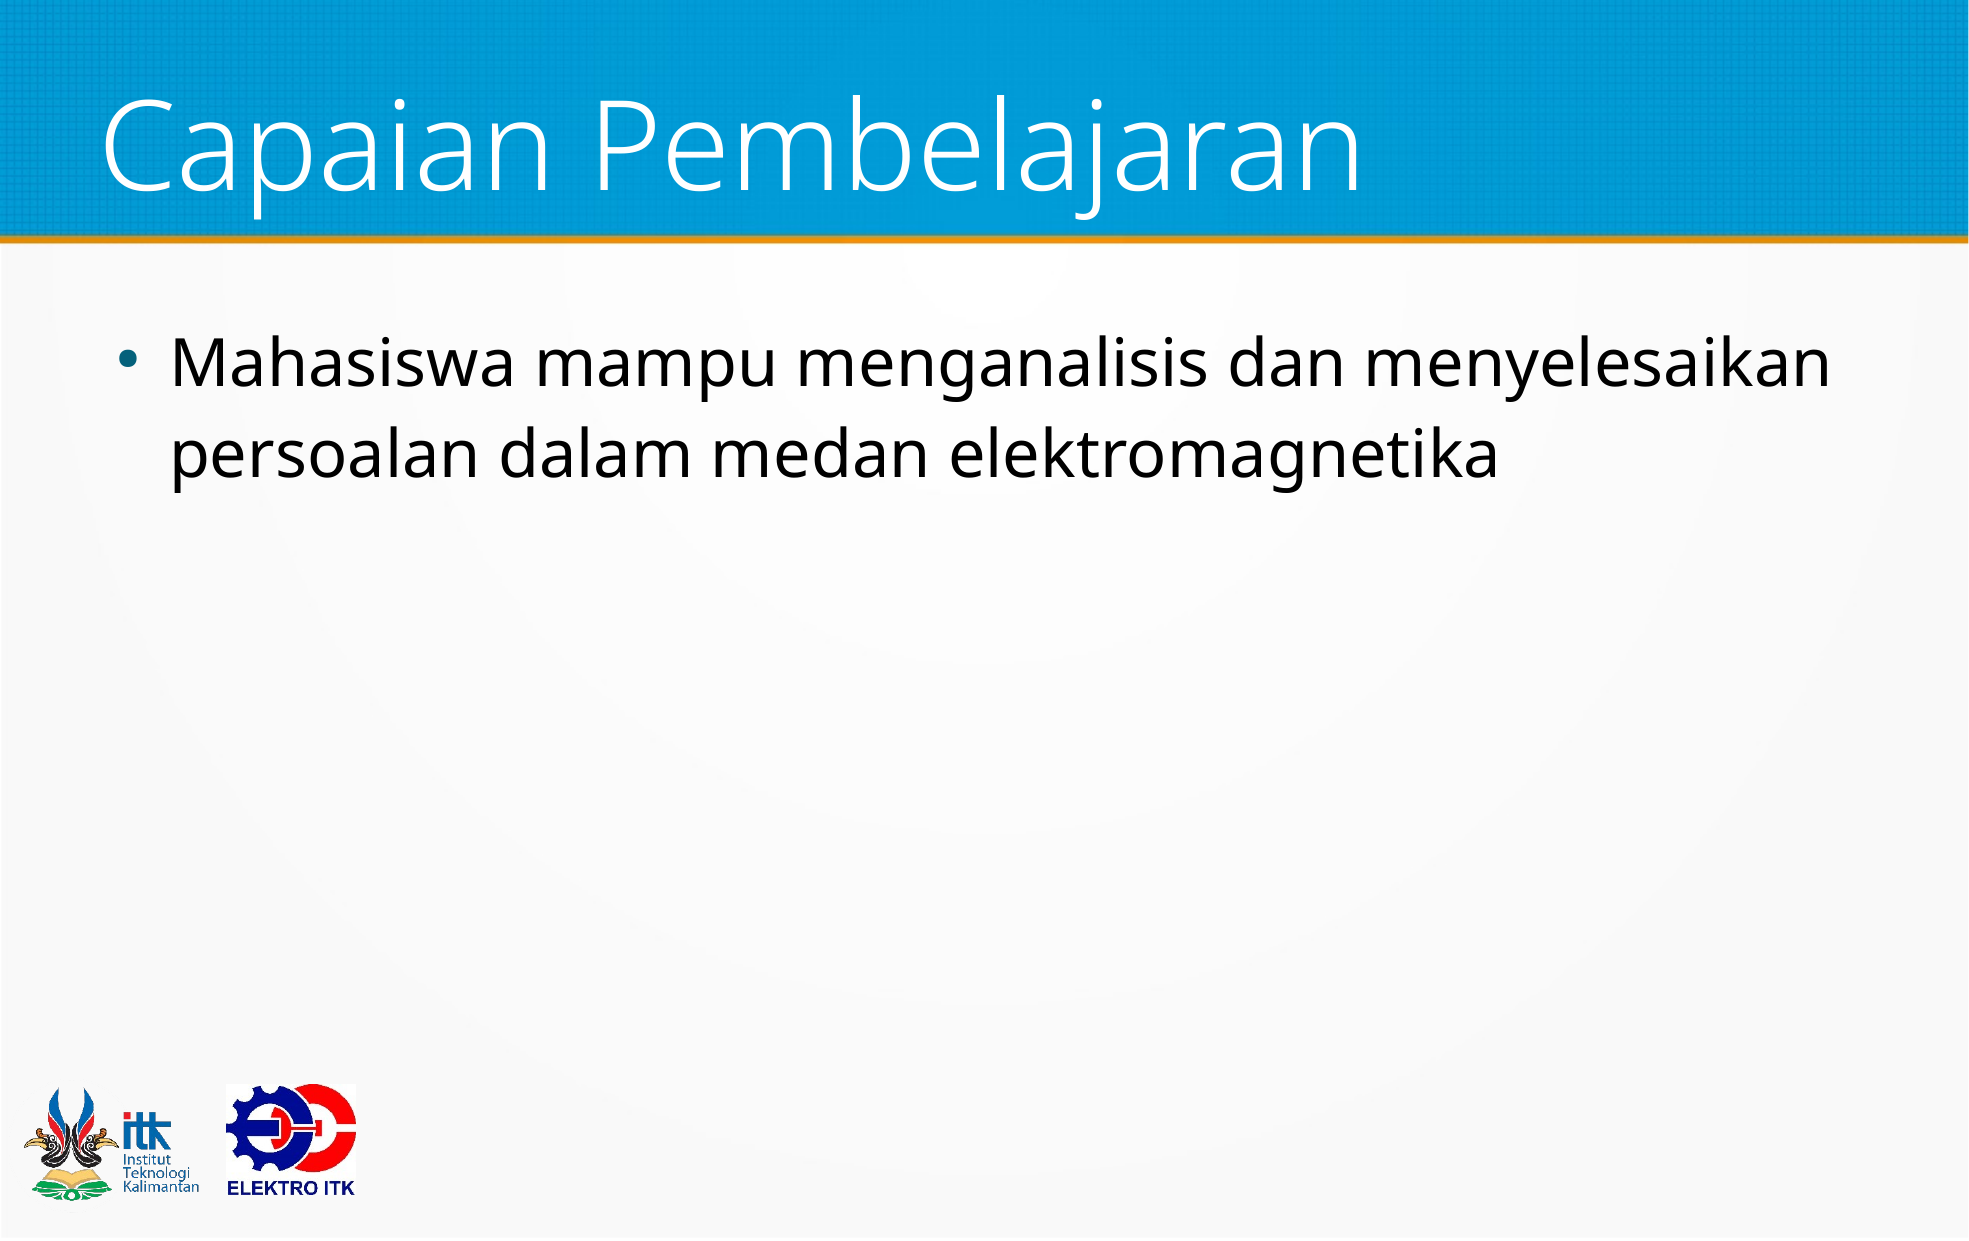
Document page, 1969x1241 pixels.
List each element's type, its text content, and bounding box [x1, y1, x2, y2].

list Mahasiswa mampu menganalisis dan menyelesaikan persoalan dalam medan elektromagnetika [98, 315, 1861, 1081]
title Capaian Pembelajaran [98, 19, 1870, 227]
picture [0, 233, 1969, 1241]
